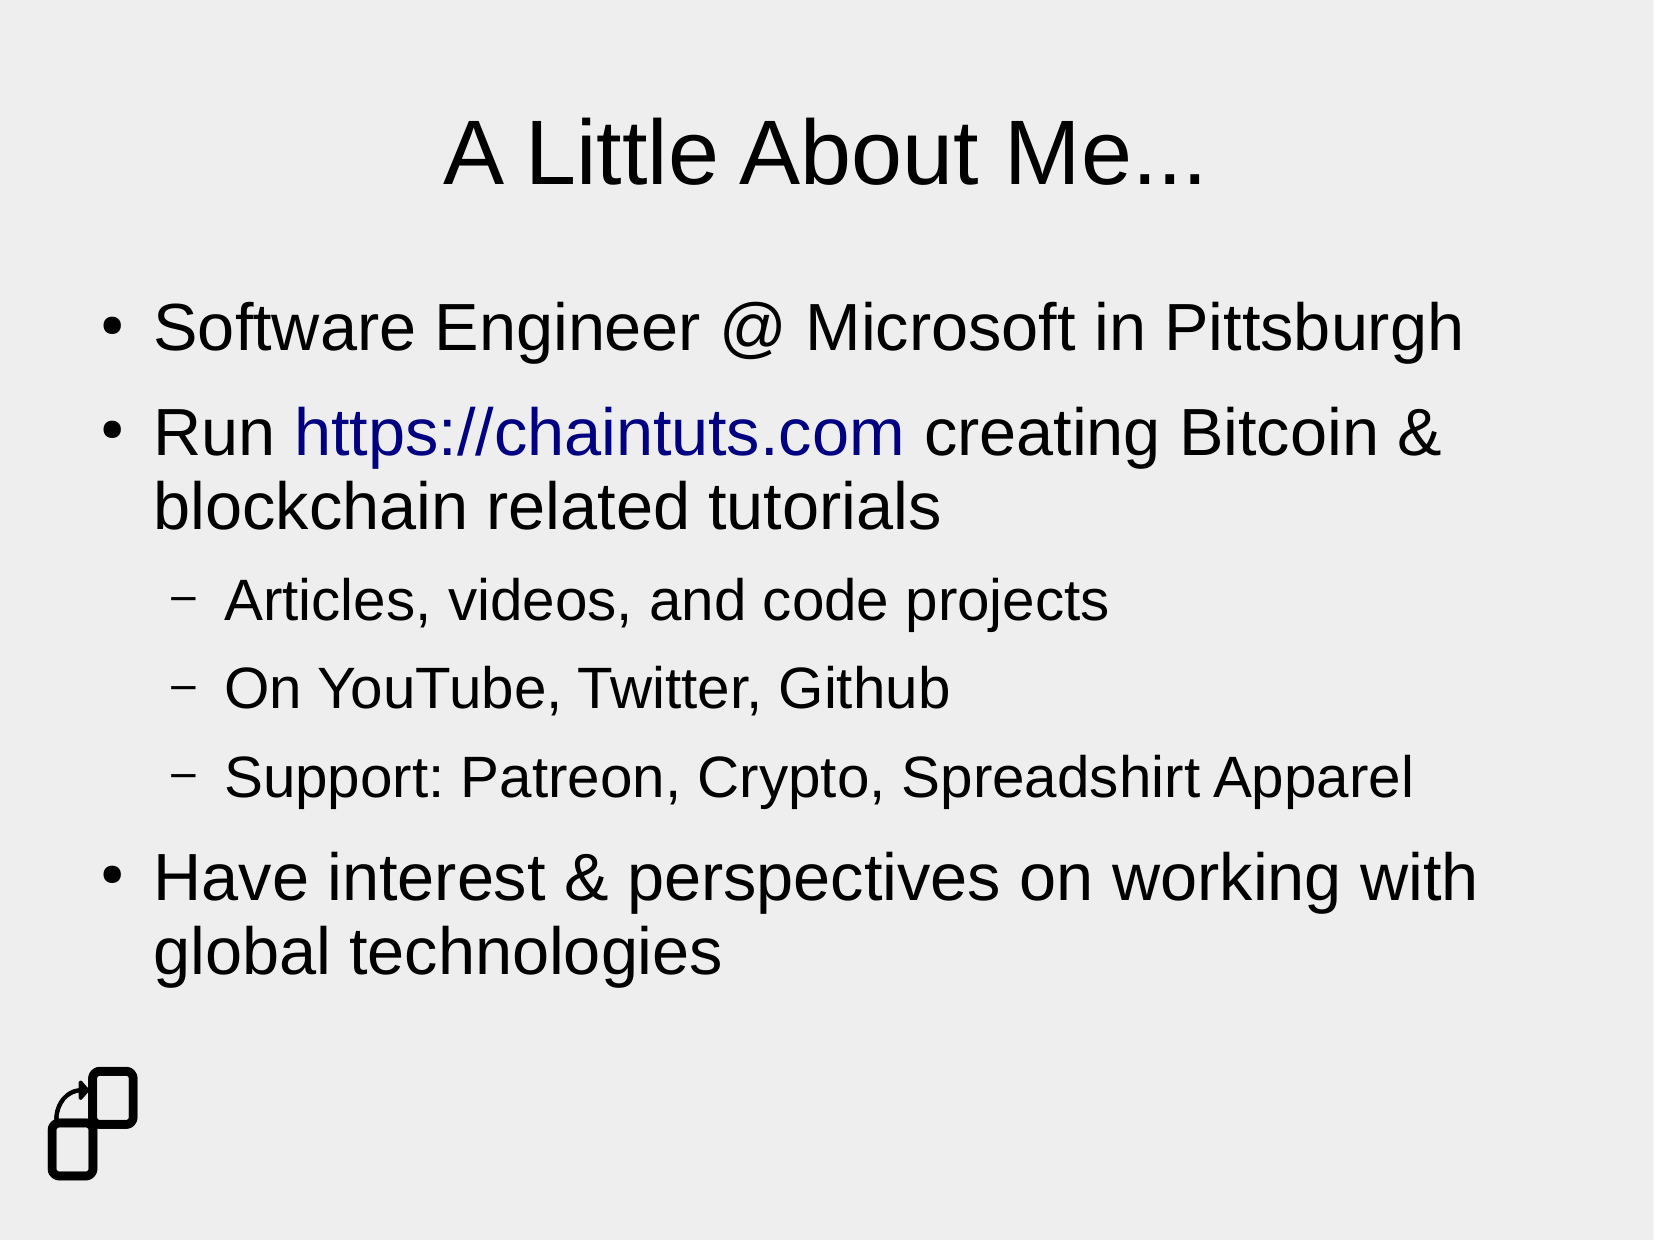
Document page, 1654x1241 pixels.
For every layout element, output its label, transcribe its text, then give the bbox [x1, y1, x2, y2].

list Software Engineer @ Microsoft in Pittsburgh Run https://chaintuts.com creating Bitcoin & blockchain related tutorials Articles, videos, and code projects On YouTube, Twitter, Github Support: Patreon, Crypto, Spreadshirt Apparel Have interest & perspectives on working with global technologies [82, 290, 1571, 1010]
title A Little About Me... [82, 49, 1571, 257]
picture [30, 1062, 153, 1186]
